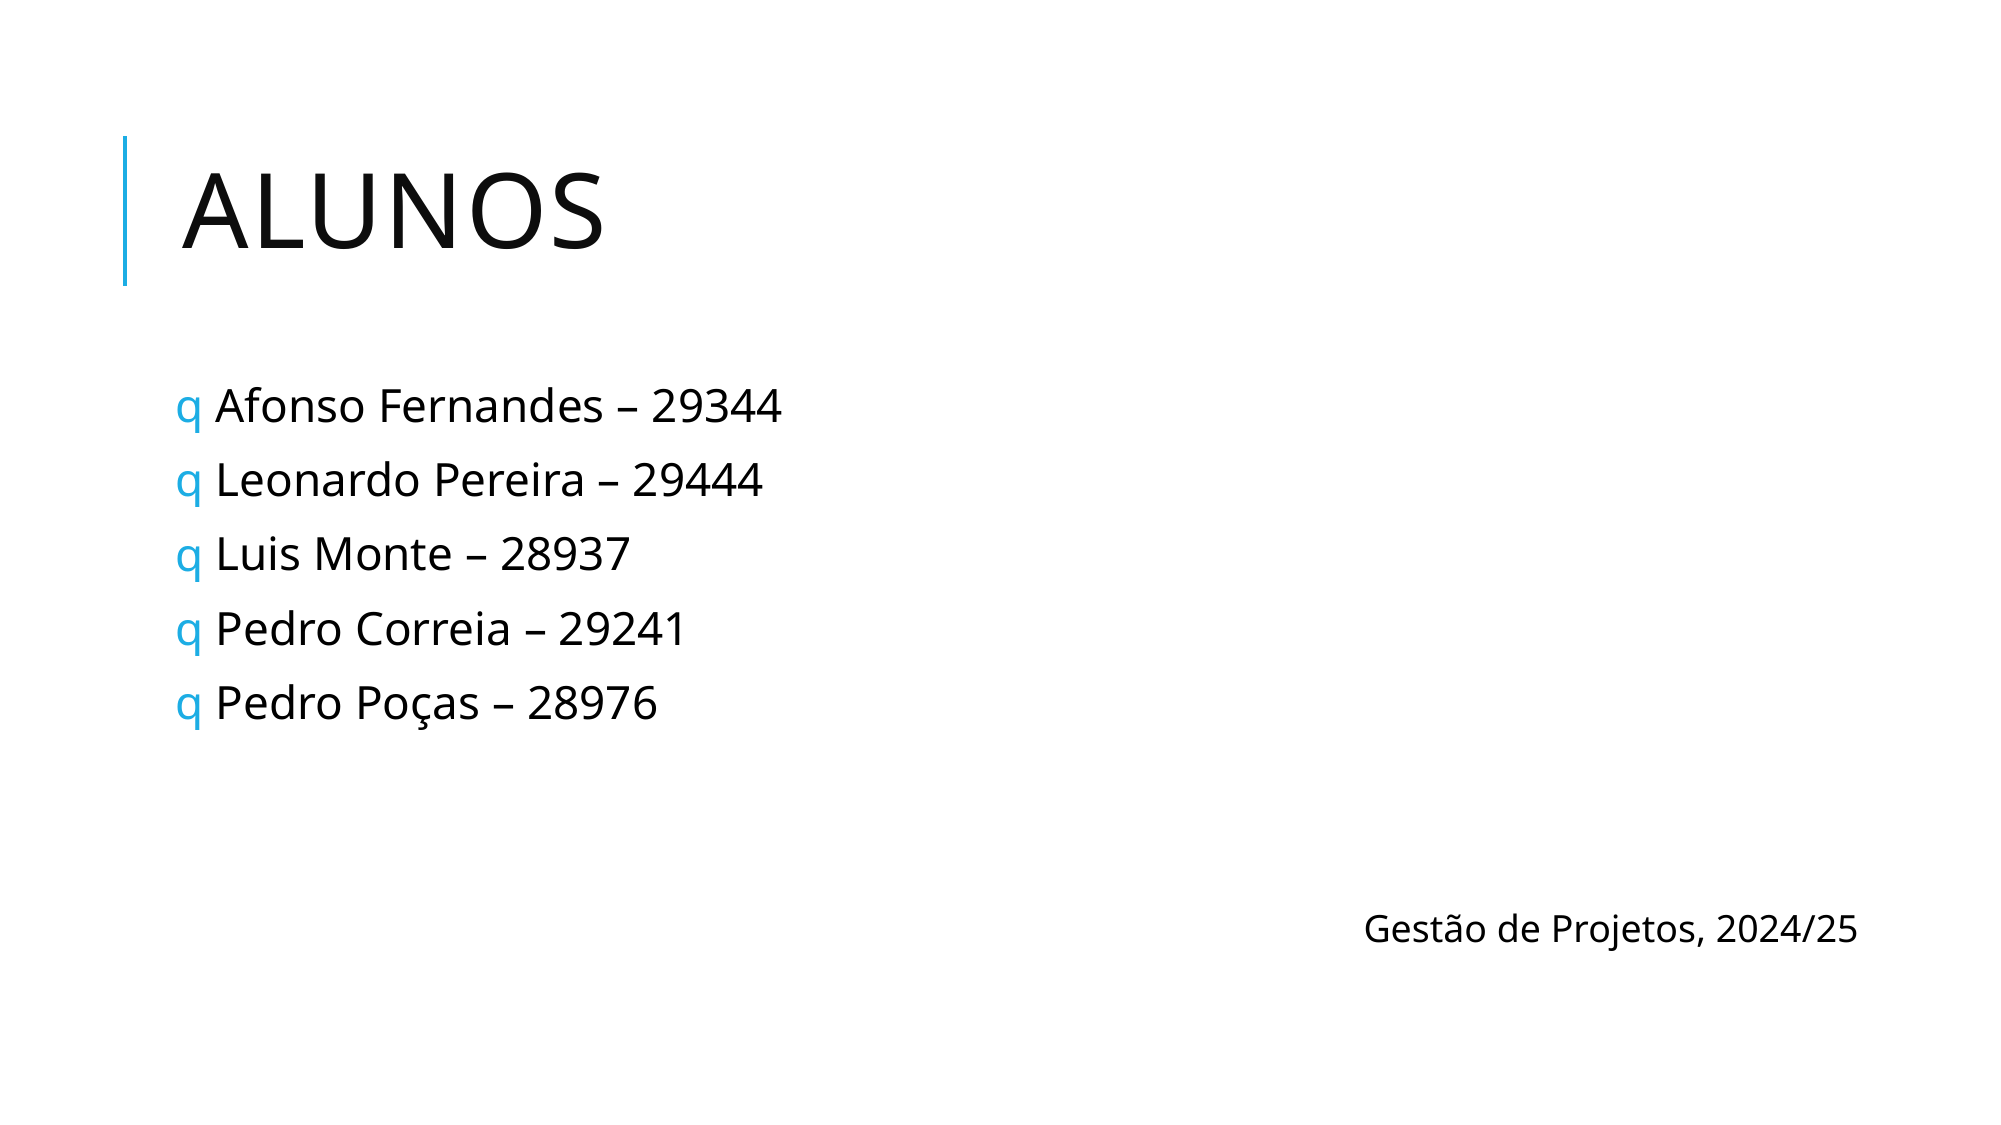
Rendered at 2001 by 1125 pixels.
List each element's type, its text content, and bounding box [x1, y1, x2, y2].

list Afonso Fernandes – 29344 Leonardo Pereira – 29444 Luis Monte – 28937 Pedro Correia – 29241 Pedro Poças – 28976 Gestão de Projetos, 2024/25 [168, 375, 1947, 1036]
title Alunos [168, 96, 1763, 343]
